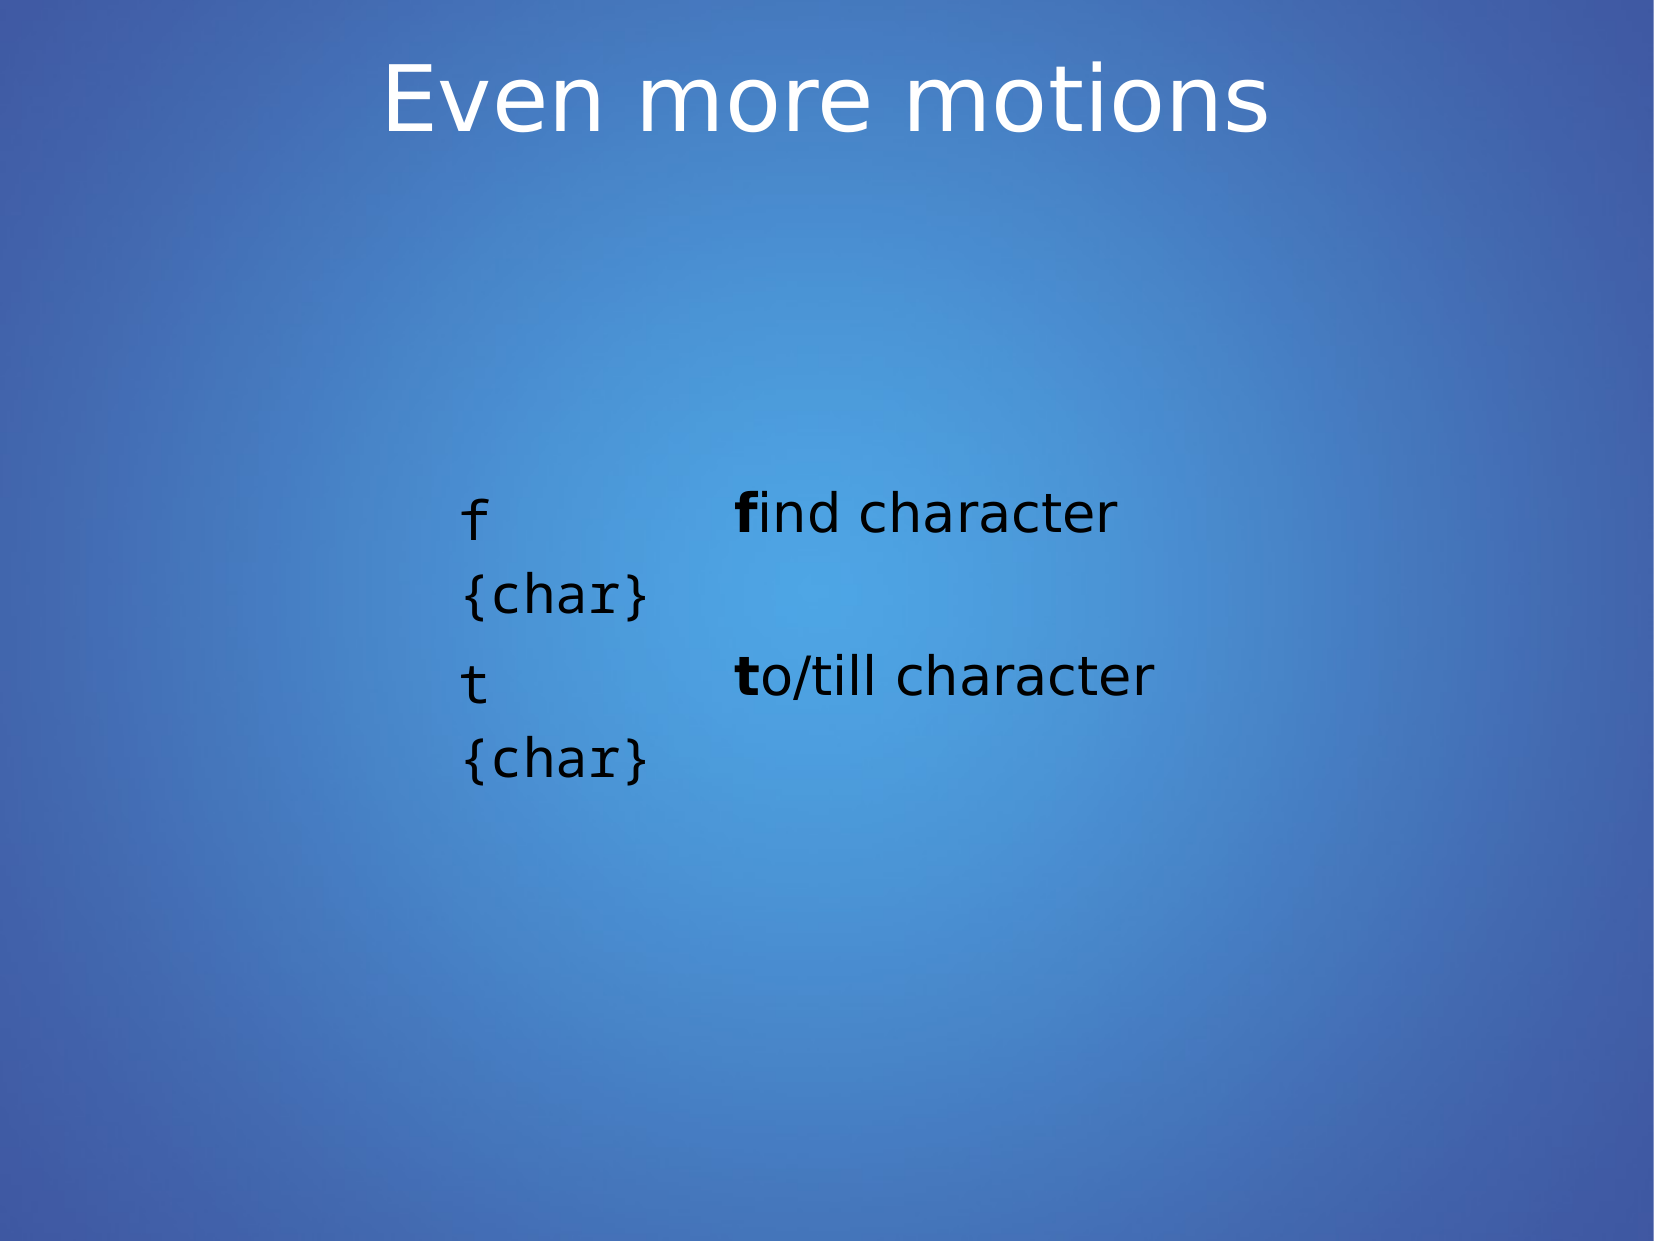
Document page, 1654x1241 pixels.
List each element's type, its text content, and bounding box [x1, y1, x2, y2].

table_header f {char} [443, 474, 720, 638]
title Even more motions [82, 23, 1571, 175]
table_cell t {char} [443, 638, 720, 801]
picture [0, 0, 1654, 1241]
table_cell to/till character [720, 638, 1287, 801]
table_header find character [720, 474, 1287, 638]
